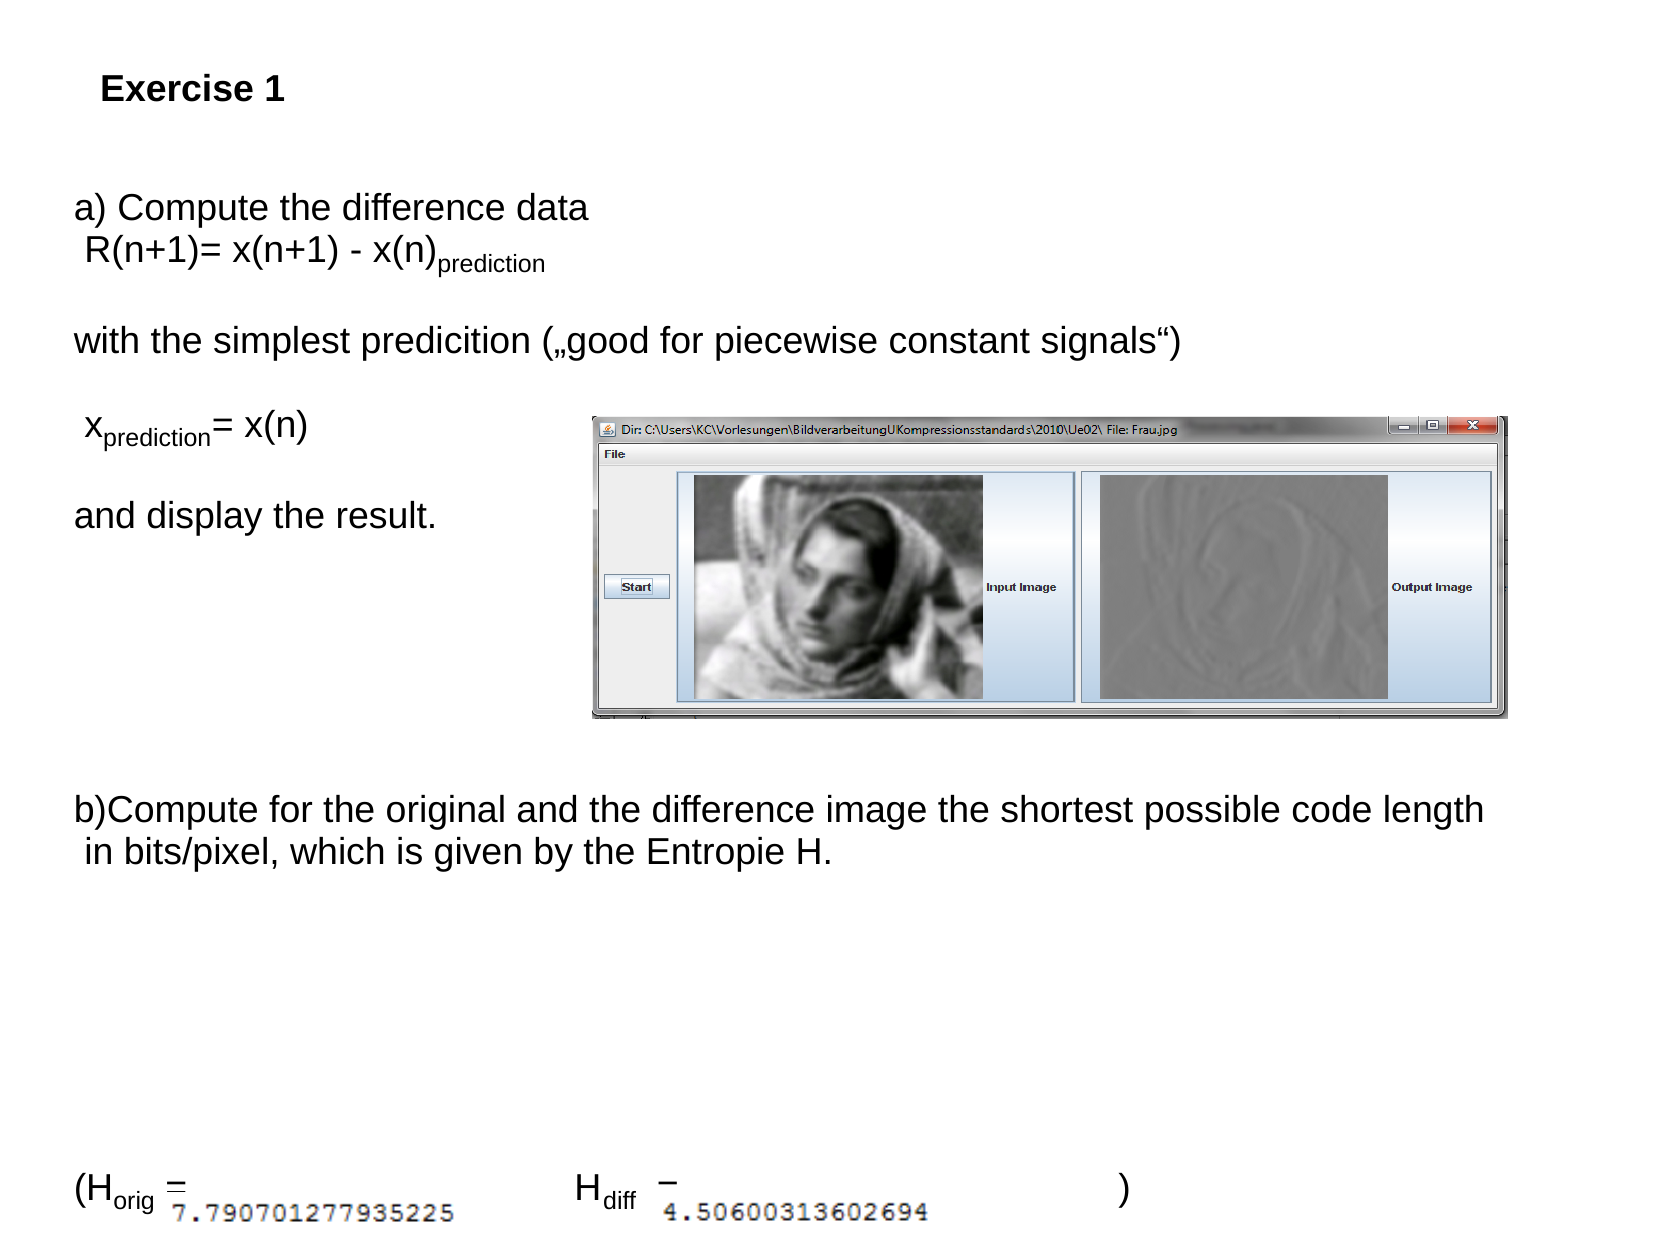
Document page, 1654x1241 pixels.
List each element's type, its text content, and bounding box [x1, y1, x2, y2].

picture [592, 416, 1508, 719]
picture [165, 1192, 464, 1237]
text_box a) Compute the difference data R(n+1)= x(n+1) - x(n)prediction with the simplest predicition („good for piecewise constant signals“) xprediction= x(n) and display the result. b)Compute for the original and the difference image the shortest possible code length in bits/pixel, which is given by the Entropie H. (Horig = Hdiff = ) [59, 179, 1643, 1240]
text_box Exercise 1 [85, 60, 378, 162]
picture [658, 1191, 953, 1238]
